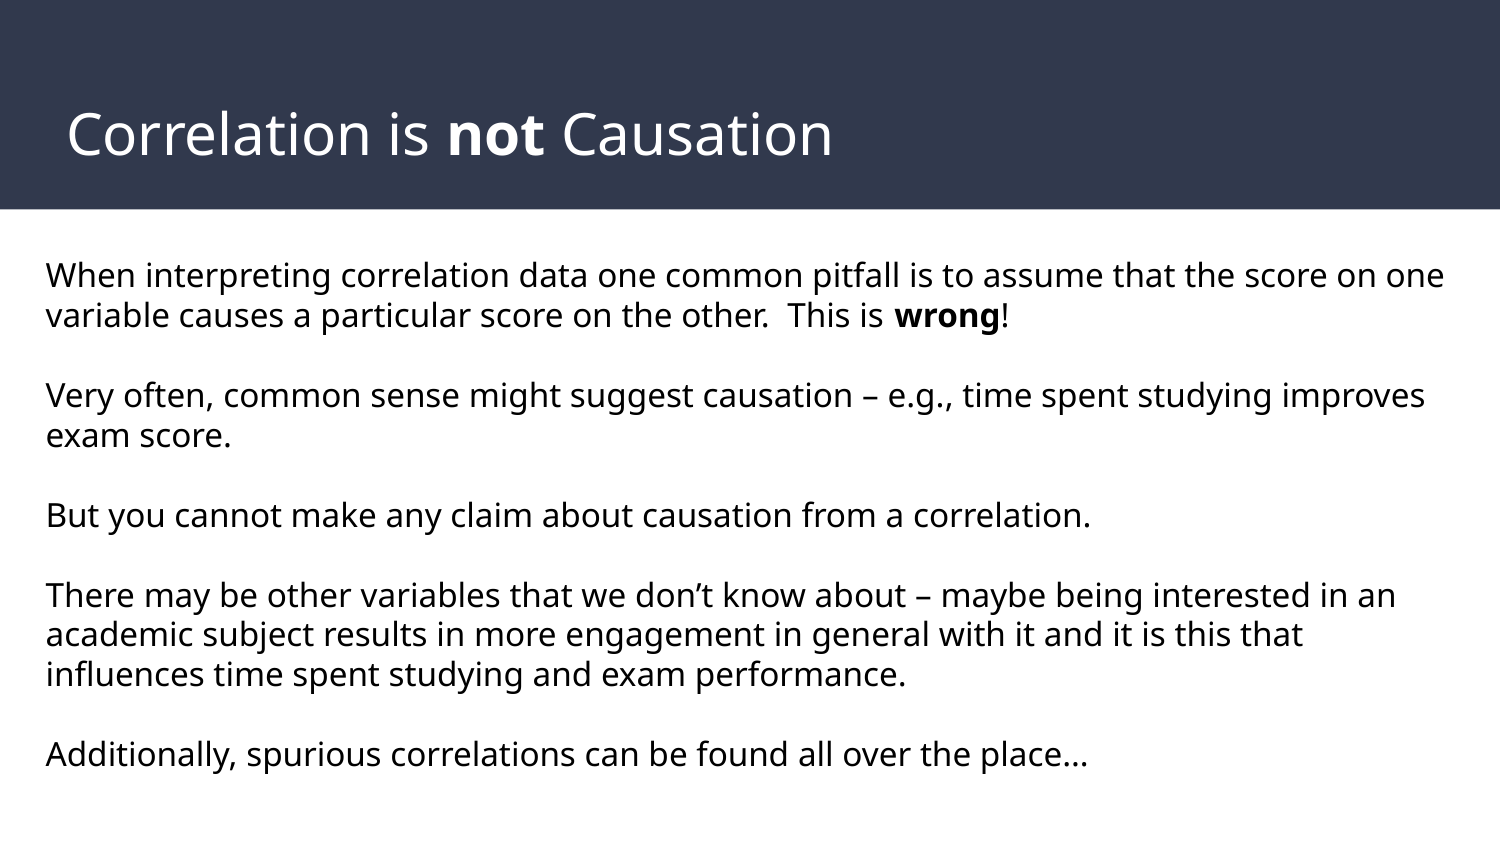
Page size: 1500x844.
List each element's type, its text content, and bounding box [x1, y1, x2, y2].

text_box When interpreting correlation data one common pitfall is to assume that the score on one variable causes a particular score on the other. This is wrong! Very often, common sense might suggest causation – e.g., time spent studying improves exam score. But you cannot make any claim about causation from a correlation. There may be other variables that we don’t know about – maybe being interested in an academic subject results in more engagement in general with it and it is this that influences time spent studying and exam performance. Additionally, spurious correlations can be found all over the place… [30, 239, 1473, 821]
title Correlation is not Causation [51, 82, 1449, 185]
